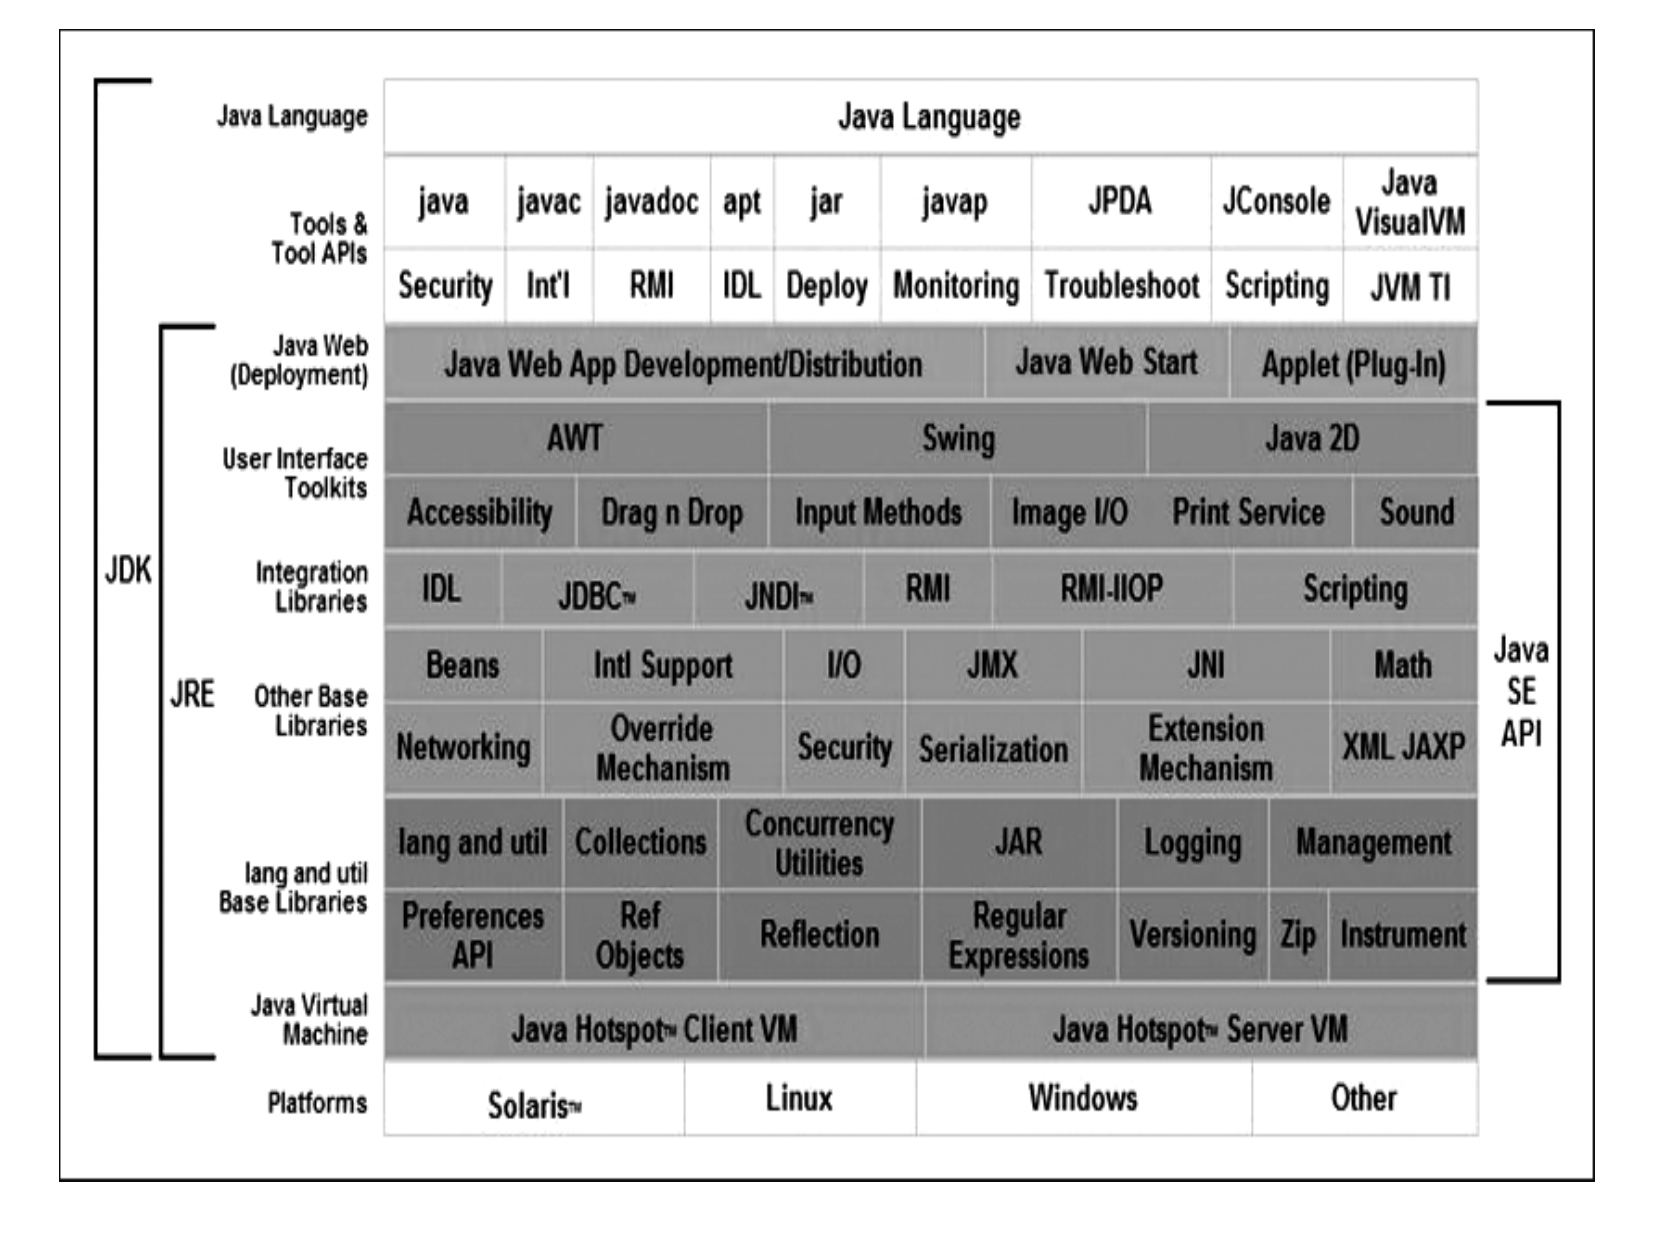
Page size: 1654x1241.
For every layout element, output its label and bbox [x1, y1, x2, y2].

picture [59, 29, 1595, 1182]
